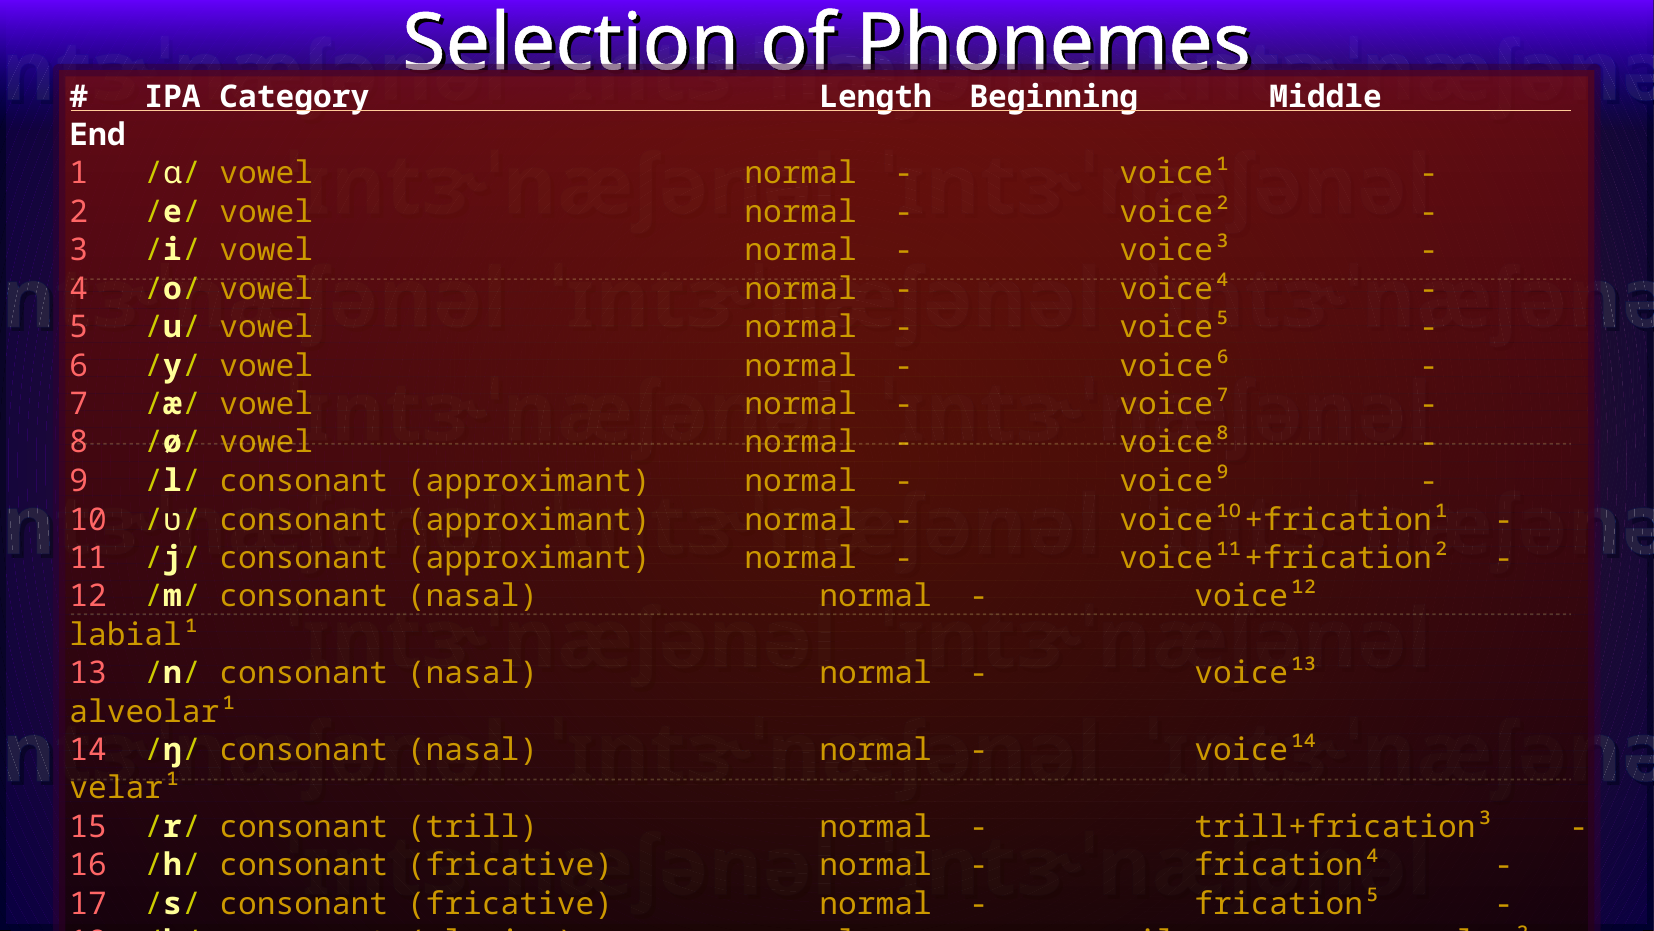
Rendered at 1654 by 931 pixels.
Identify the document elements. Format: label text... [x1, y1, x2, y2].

text_box # IPA Category Length Beginning Middle End 1 /ɑ/ vowel normal - voice¹ - 2 /e/ vowel normal - voice² - 3 /i/ vowel normal - voice³ - 4 /o/ vowel normal - voice⁴ - 5 /u/ vowel normal - voice⁵ - 6 /y/ vowel normal - voice⁶ - 7 /æ/ vowel normal - voice⁷ - 8 /ø/ vowel normal - voice⁸ - 9 /l/ consonant (approximant) normal - voice⁹ - 10 /ʋ/ consonant (approximant) normal - voice¹⁰+frication¹ - 11 /j/ consonant (approximant) normal - voice¹¹+frication² - 12 /m/ consonant (nasal) normal - voice¹² labial¹ 13 /n/ consonant (nasal) normal - voice¹³ alveolar¹ 14 /ŋ/ consonant (nasal) normal - voice¹⁴ velar¹ 15 /r/ consonant (trill) normal - trill+frication³ - 16 /h/ consonant (fricative) normal - frication⁴ - 17 /s/ consonant (fricative) normal - frication⁵ - 18 /k/ consonant (plosive) normal - silence velar² 19 /p/ consonant (plosive) normal - silence labial² 20 /t/ consonant (plosive) normal - silence alveolar² 21 /d/ consonant (plosive) normal glottal silence alveolar³ 22 /ʔ/ consonant (glottal stop) zero silence - glottal [59, 70, 1595, 898]
title Selection of Phonemes [0, 0, 1654, 130]
